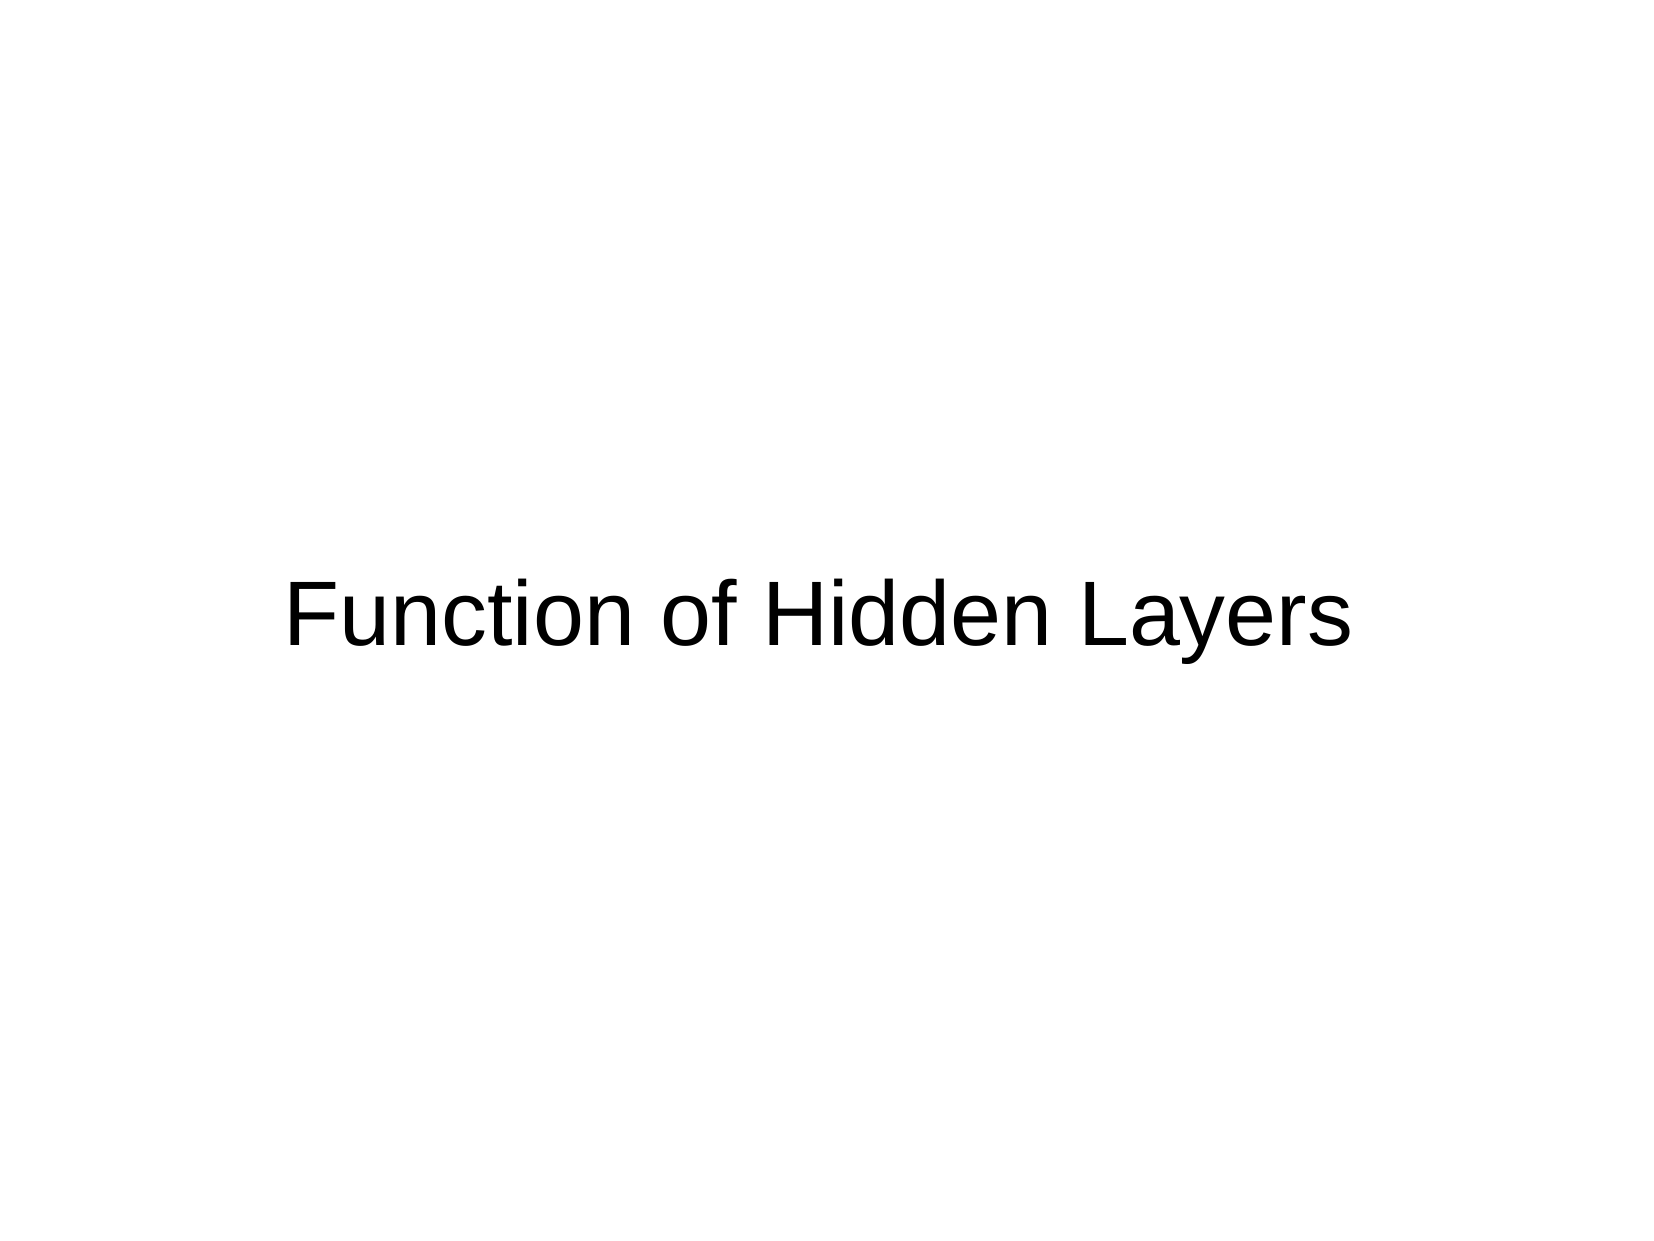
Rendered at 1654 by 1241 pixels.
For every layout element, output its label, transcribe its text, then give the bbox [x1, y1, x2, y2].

title Function of Hidden Layers [75, 510, 1564, 718]
